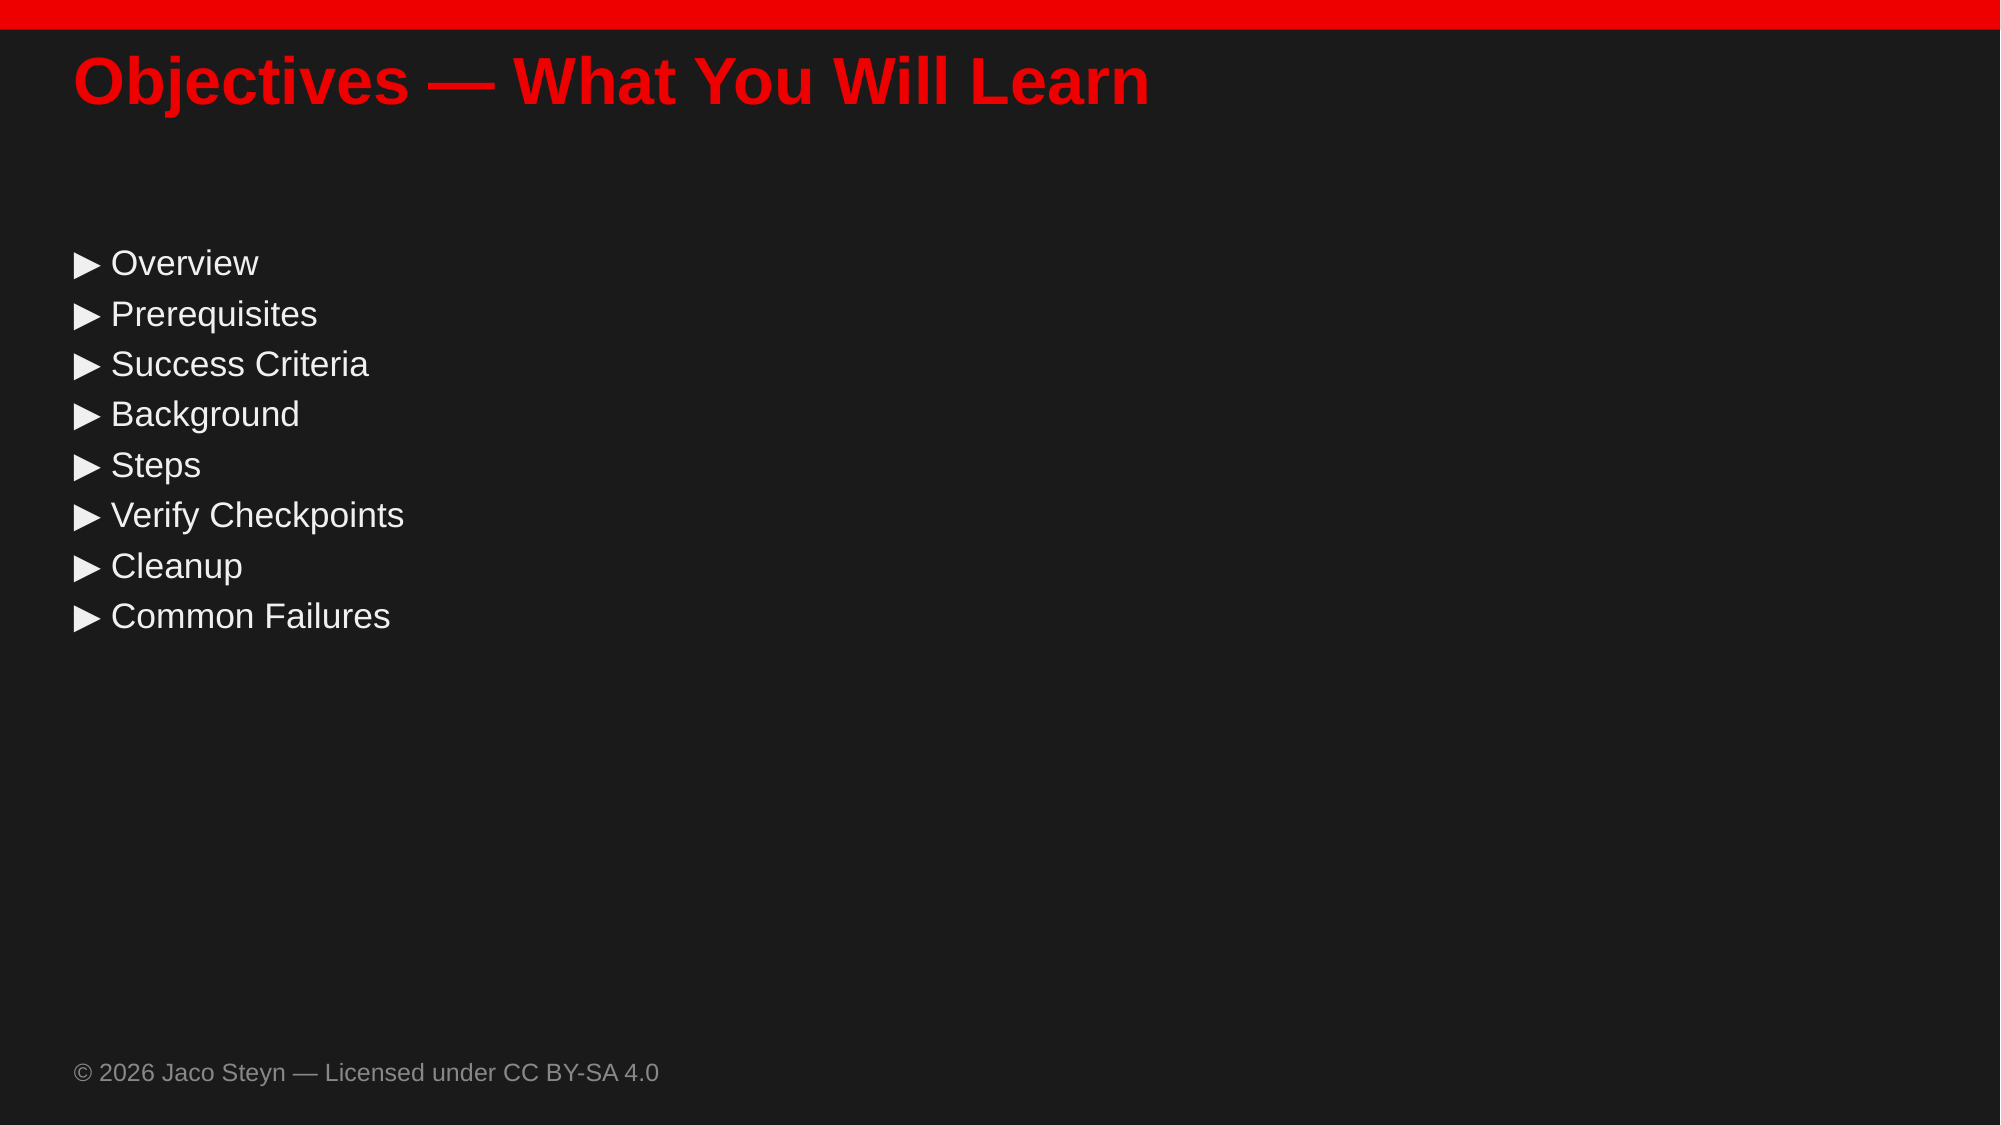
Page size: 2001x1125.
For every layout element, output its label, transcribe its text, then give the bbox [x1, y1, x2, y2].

text_box [0, 0, 2001, 30]
text_box Objectives — What You Will Learn [59, 36, 1942, 208]
text_box © 2026 Jaco Steyn — Licensed under CC BY-SA 4.0 [59, 1051, 1942, 1093]
text_box ▶ Overview ▶ Prerequisites ▶ Success Criteria ▶ Background ▶ Steps ▶ Verify Checkpoints ▶ Cleanup ▶ Common Failures [59, 236, 1942, 1037]
